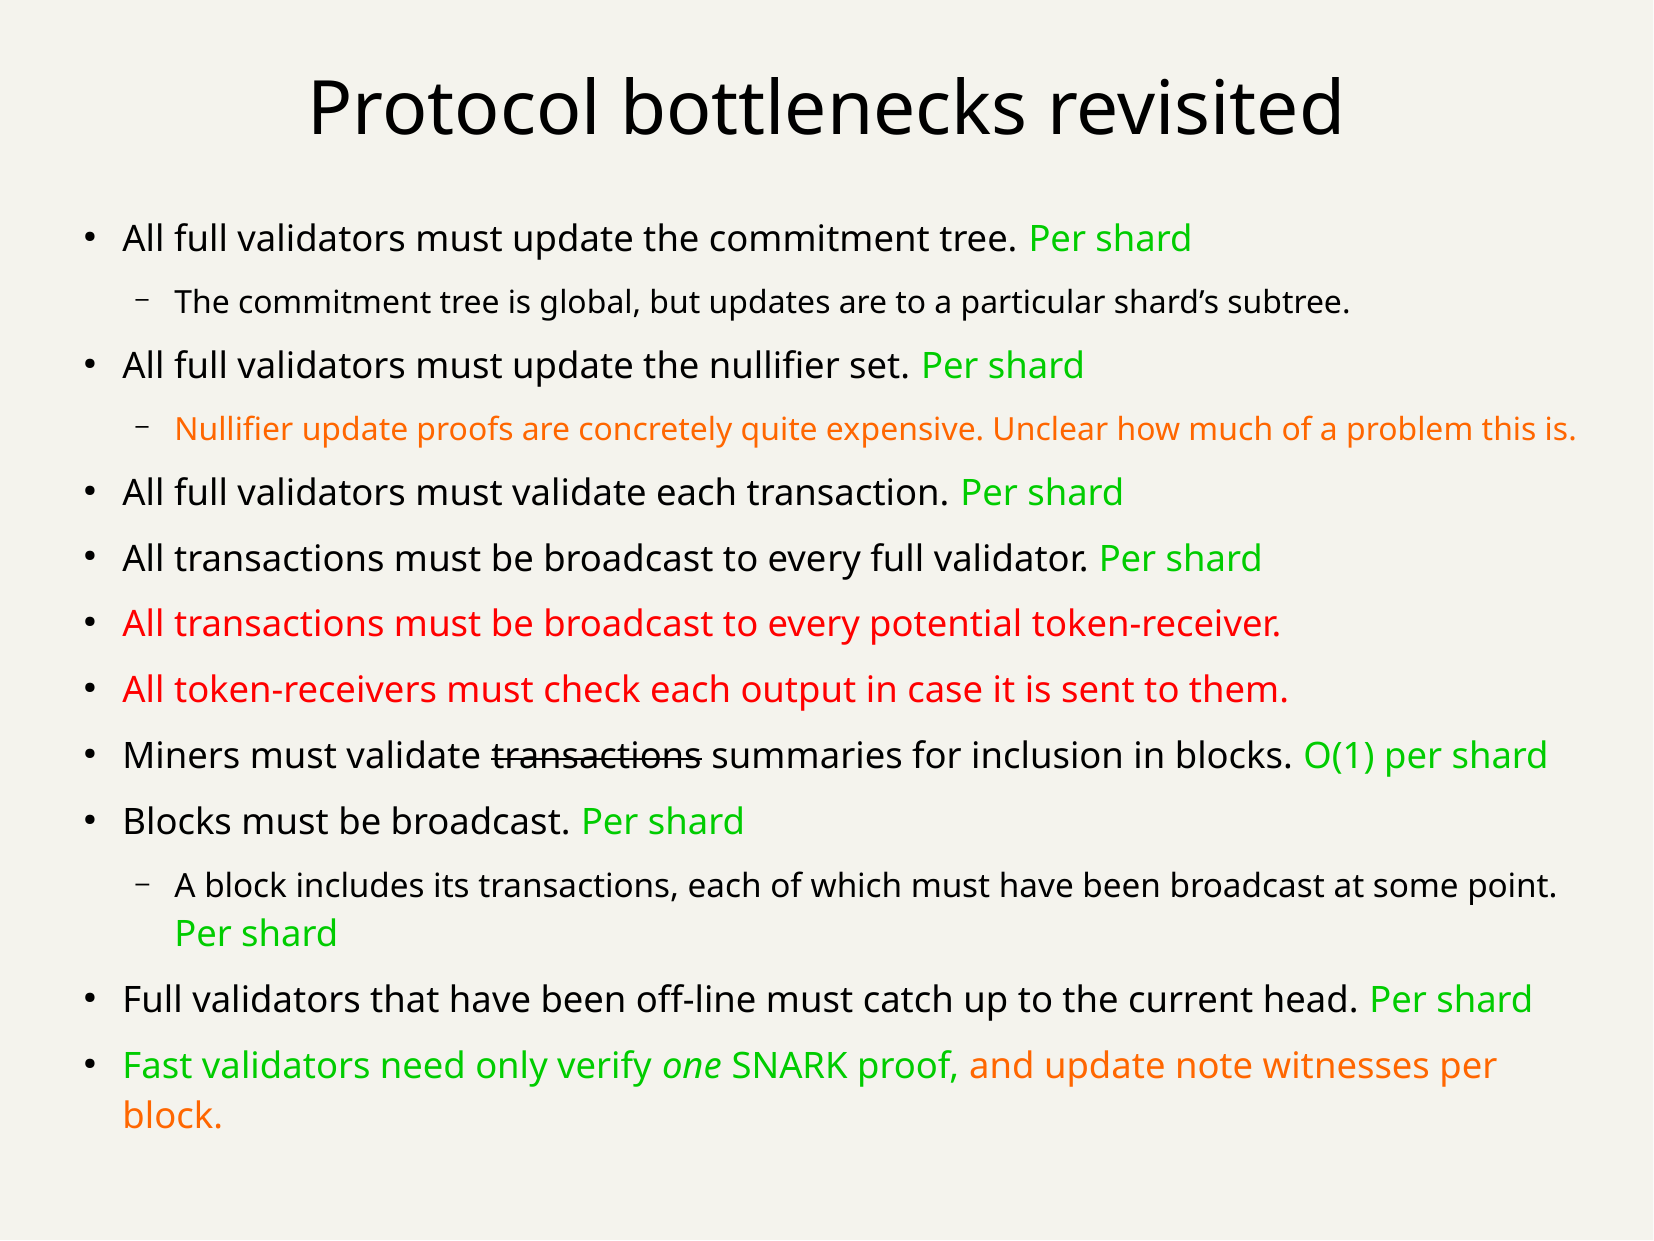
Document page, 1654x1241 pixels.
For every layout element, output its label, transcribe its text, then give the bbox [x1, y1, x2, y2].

list All full validators must update the commitment tree. Per shard The commitment tree is global, but updates are to a particular shard’s subtree. All full validators must update the nullifier set. Per shard Nullifier update proofs are concretely quite expensive. Unclear how much of a problem this is. All full validators must validate each transaction. Per shard All transactions must be broadcast to every full validator. Per shard All transactions must be broadcast to every potential token-receiver. All token-receivers must check each output in case it is sent to them. Miners must validate transactions summaries for inclusion in blocks. O(1) per shard Blocks must be broadcast. Per shard A block includes its transactions, each of which must have been broadcast at some point. Per shard Full validators that have been off-line must catch up to the current head. Per shard Fast validators need only verify one SNARK proof, and update note witnesses per block. [70, 212, 1595, 1158]
title Protocol bottlenecks revisited [82, 35, 1571, 175]
